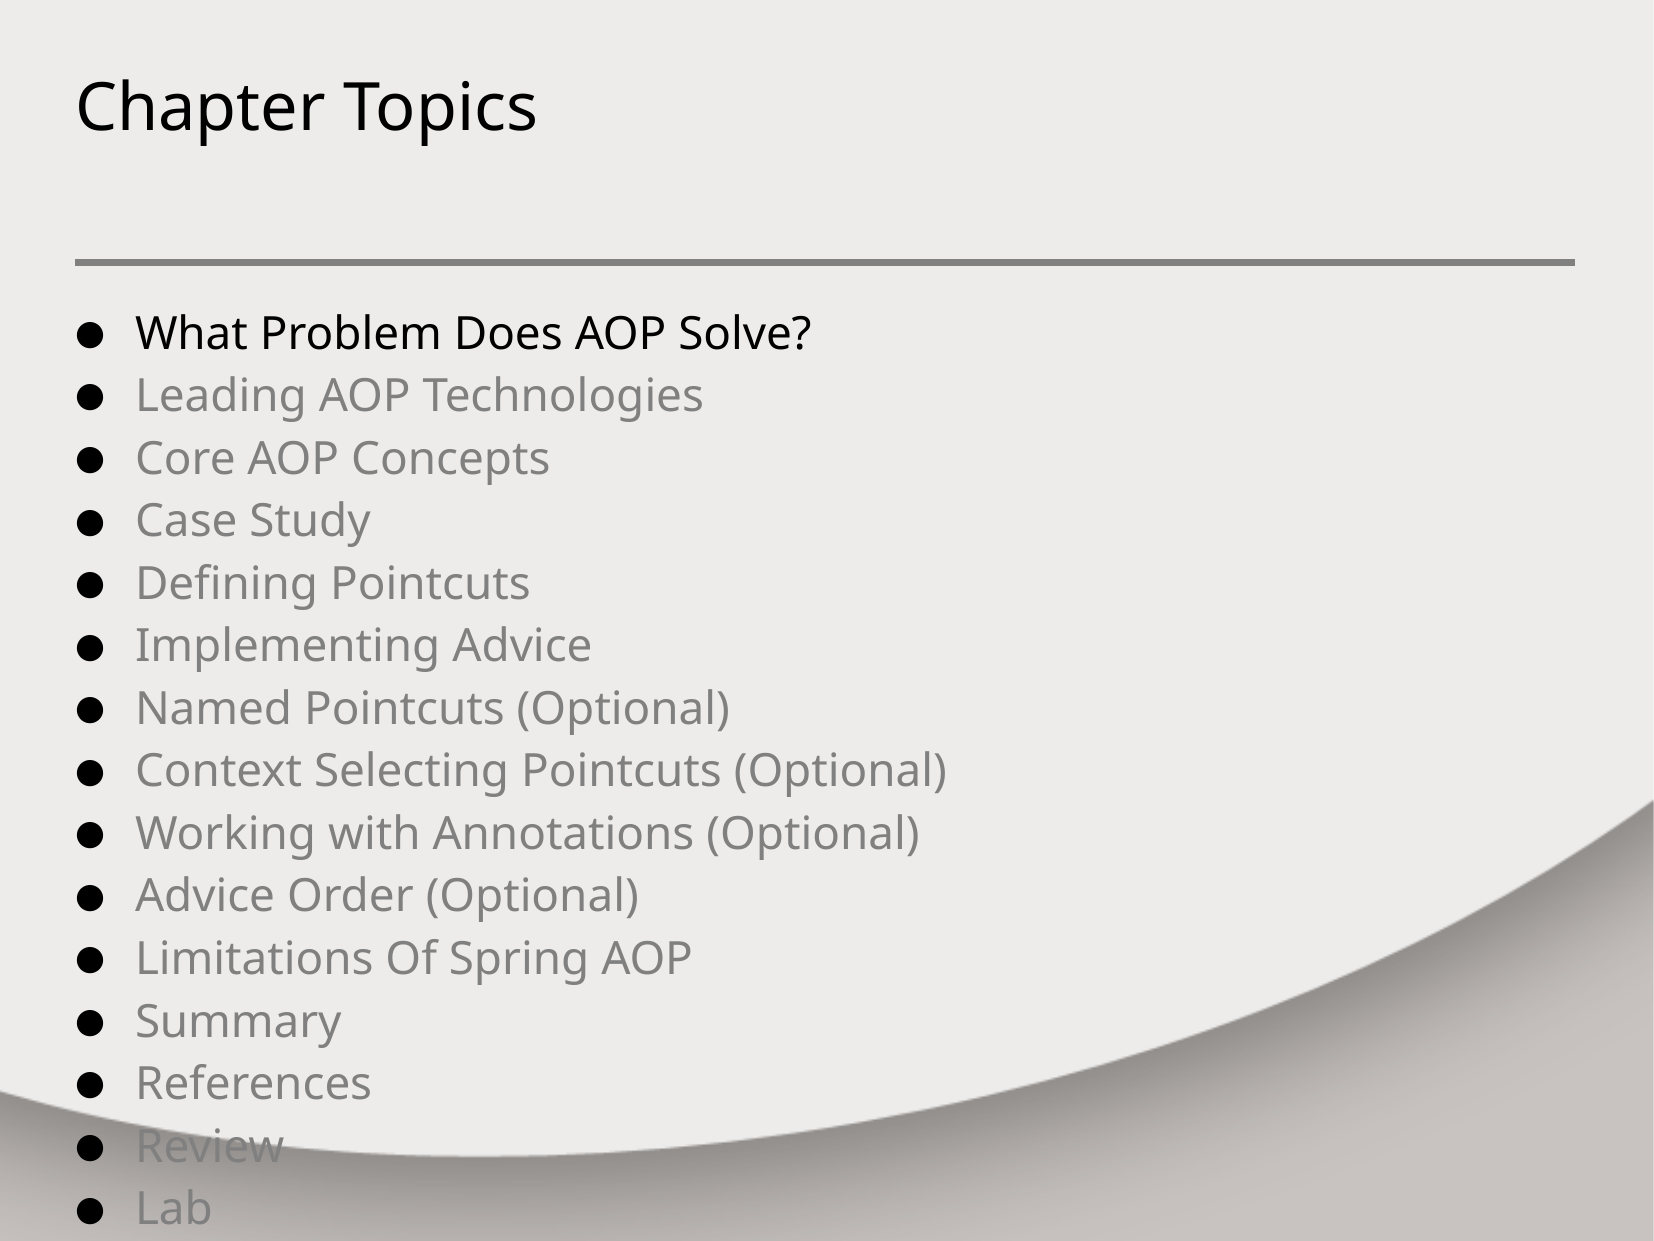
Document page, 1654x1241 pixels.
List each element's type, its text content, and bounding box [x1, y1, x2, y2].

list What Problem Does AOP Solve? Leading AOP Technologies Core AOP Concepts Case Study Defining Pointcuts Implementing Advice Named Pointcuts (Optional) Context Selecting Pointcuts (Optional) Working with Annotations (Optional) Advice Order (Optional) Limitations Of Spring AOP Summary References Review Lab [75, 300, 1576, 1163]
picture [0, 0, 1654, 1241]
title Chapter Topics [75, 75, 1576, 226]
